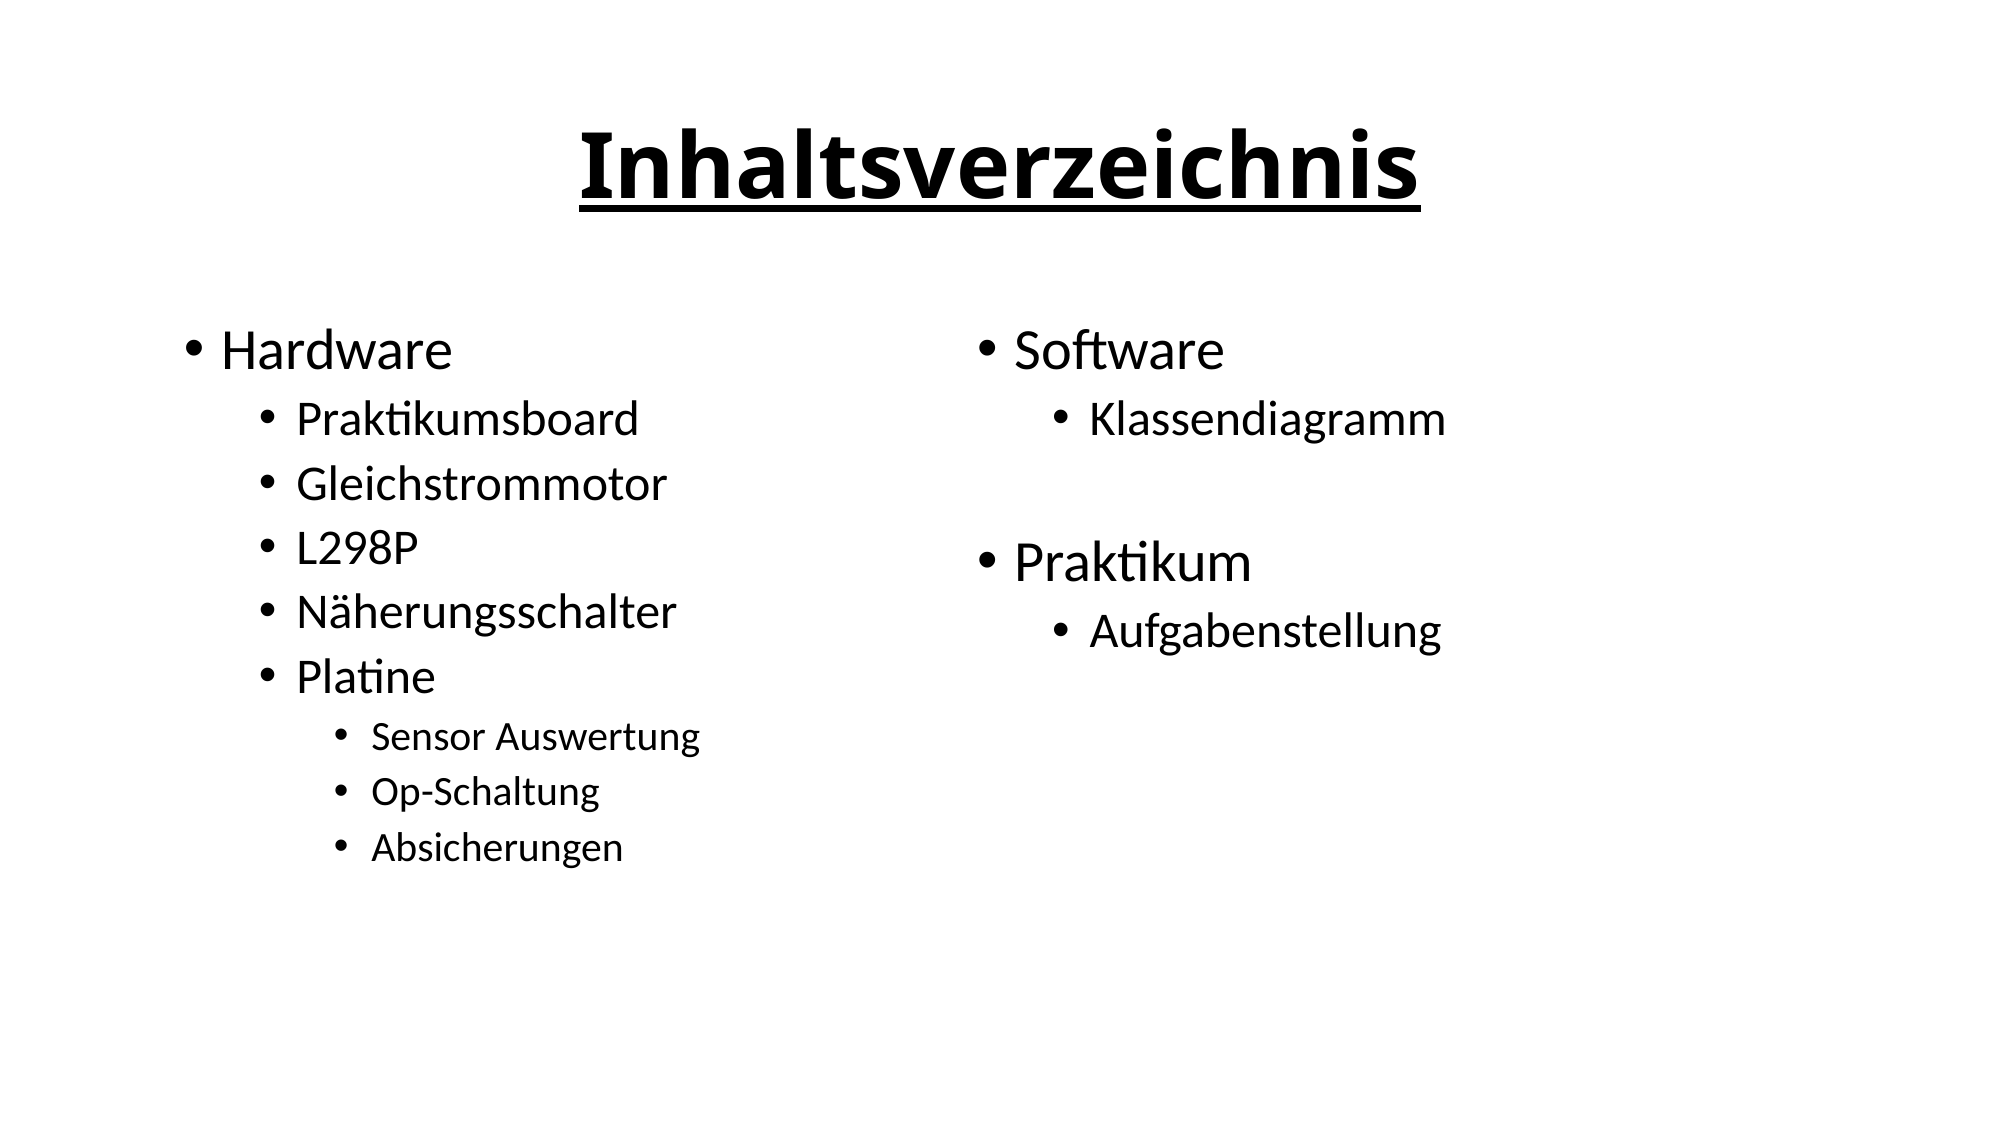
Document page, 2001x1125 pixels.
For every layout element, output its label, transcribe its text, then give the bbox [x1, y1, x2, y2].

title Inhaltsverzeichnis [137, 59, 1863, 278]
list Hardware Praktikumsboard Gleichstrommotor L298P Näherungsschalter Platine Sensor Auswertung Op-Schaltung Absicherungen [168, 311, 863, 958]
text_box Software Klassendiagramm Praktikum Aufgabenstellung [962, 311, 1656, 958]
